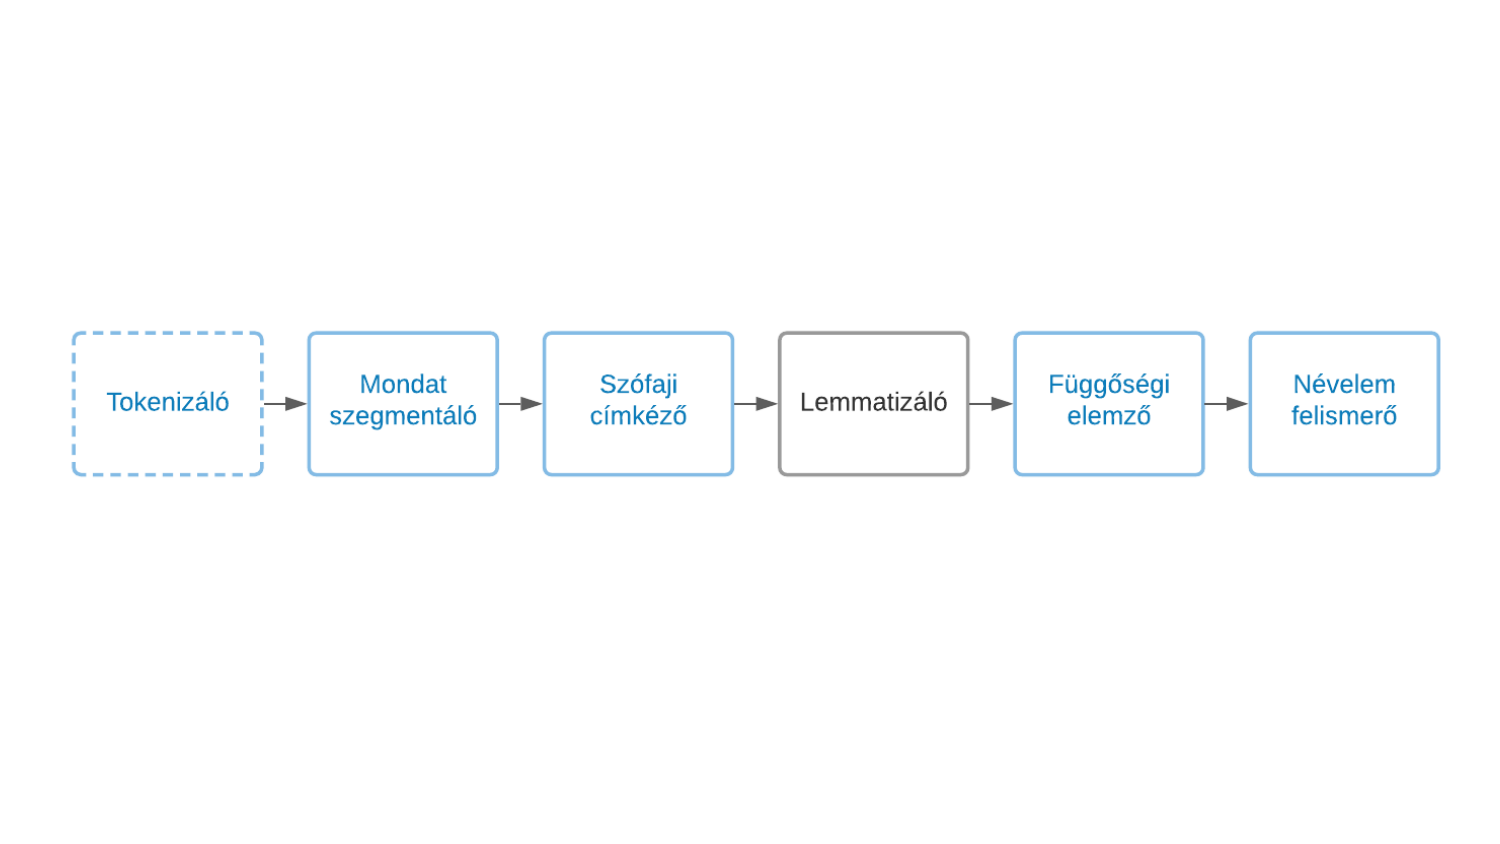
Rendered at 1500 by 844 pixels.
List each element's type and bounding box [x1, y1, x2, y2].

picture [27, 286, 1486, 522]
